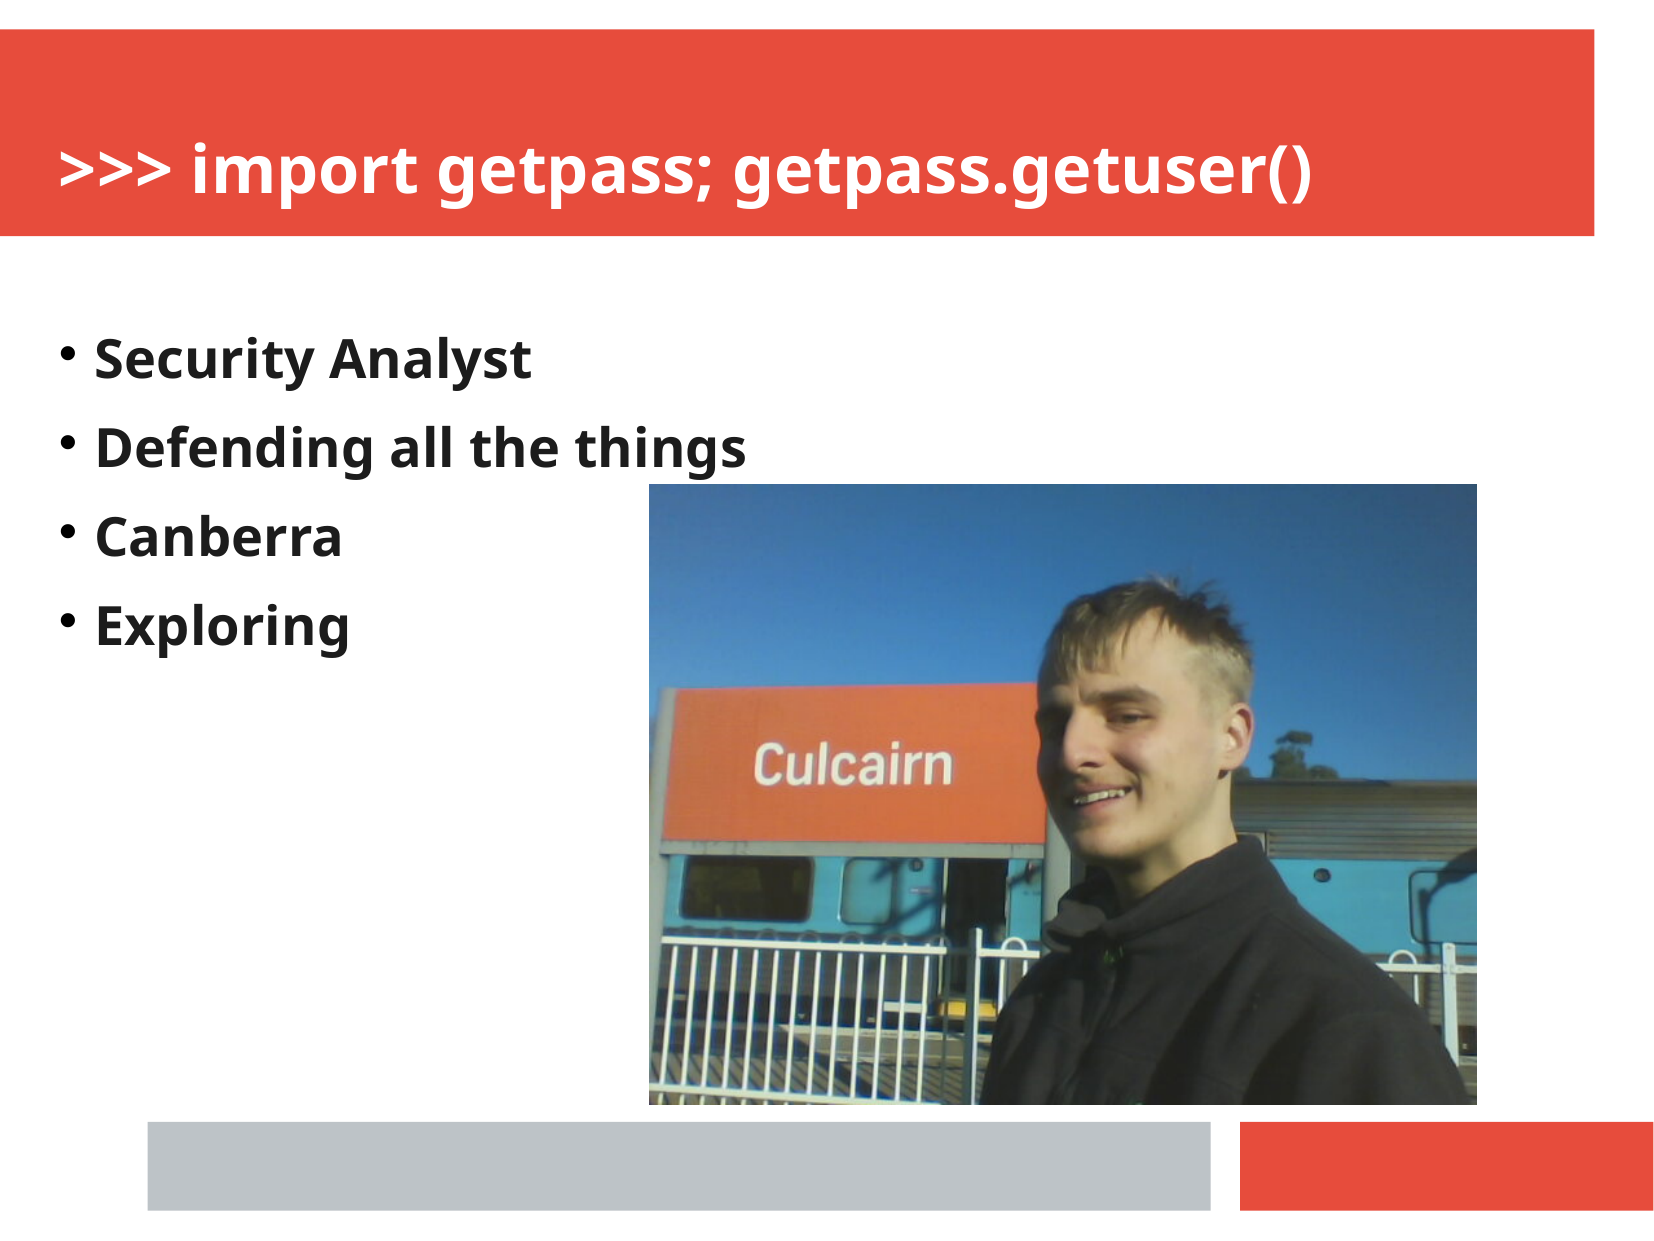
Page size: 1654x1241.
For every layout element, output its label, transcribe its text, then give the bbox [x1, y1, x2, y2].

text_box >>> import getpass; getpass.getuser() [58, 58, 1595, 207]
picture [649, 484, 1477, 1105]
text_box Security Analyst Defending all the things Canberra Exploring [58, 324, 1565, 1093]
